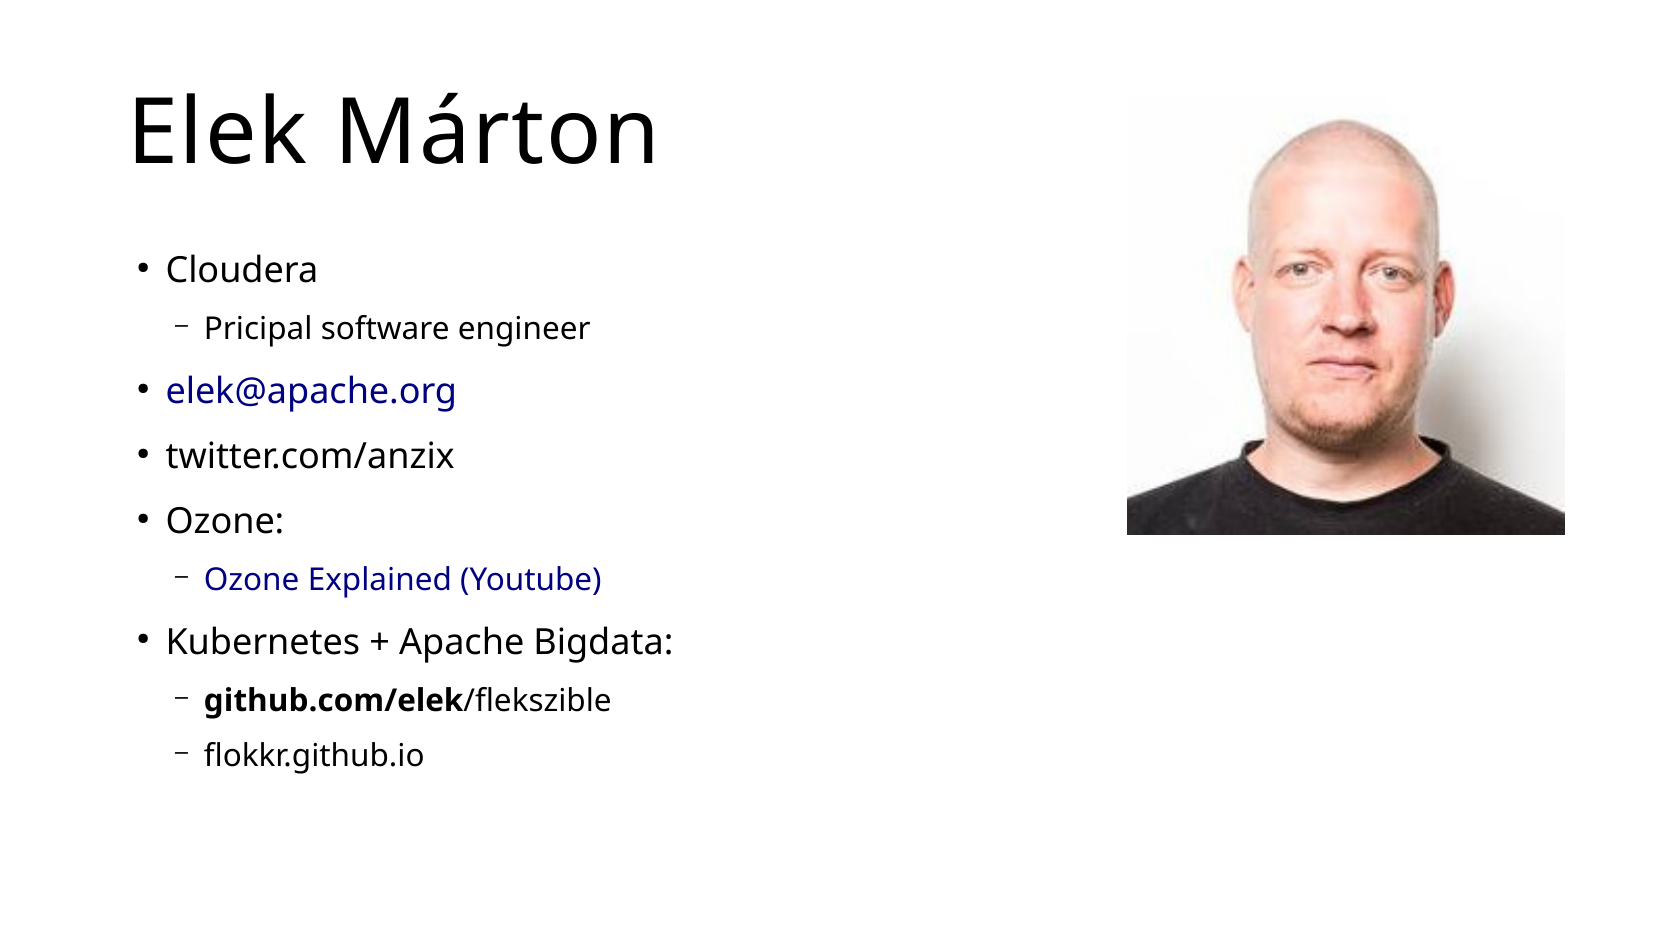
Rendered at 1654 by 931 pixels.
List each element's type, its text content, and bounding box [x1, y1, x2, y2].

picture [1127, 97, 1565, 535]
title Elek Márton [127, 69, 1654, 187]
list Cloudera Pricipal software engineer elek@apache.org twitter.com/anzix Ozone: Ozone Explained (Youtube) Kubernetes + Apache Bigdata: github.com/elek/flekszible flokkr.github.io [127, 244, 1527, 784]
